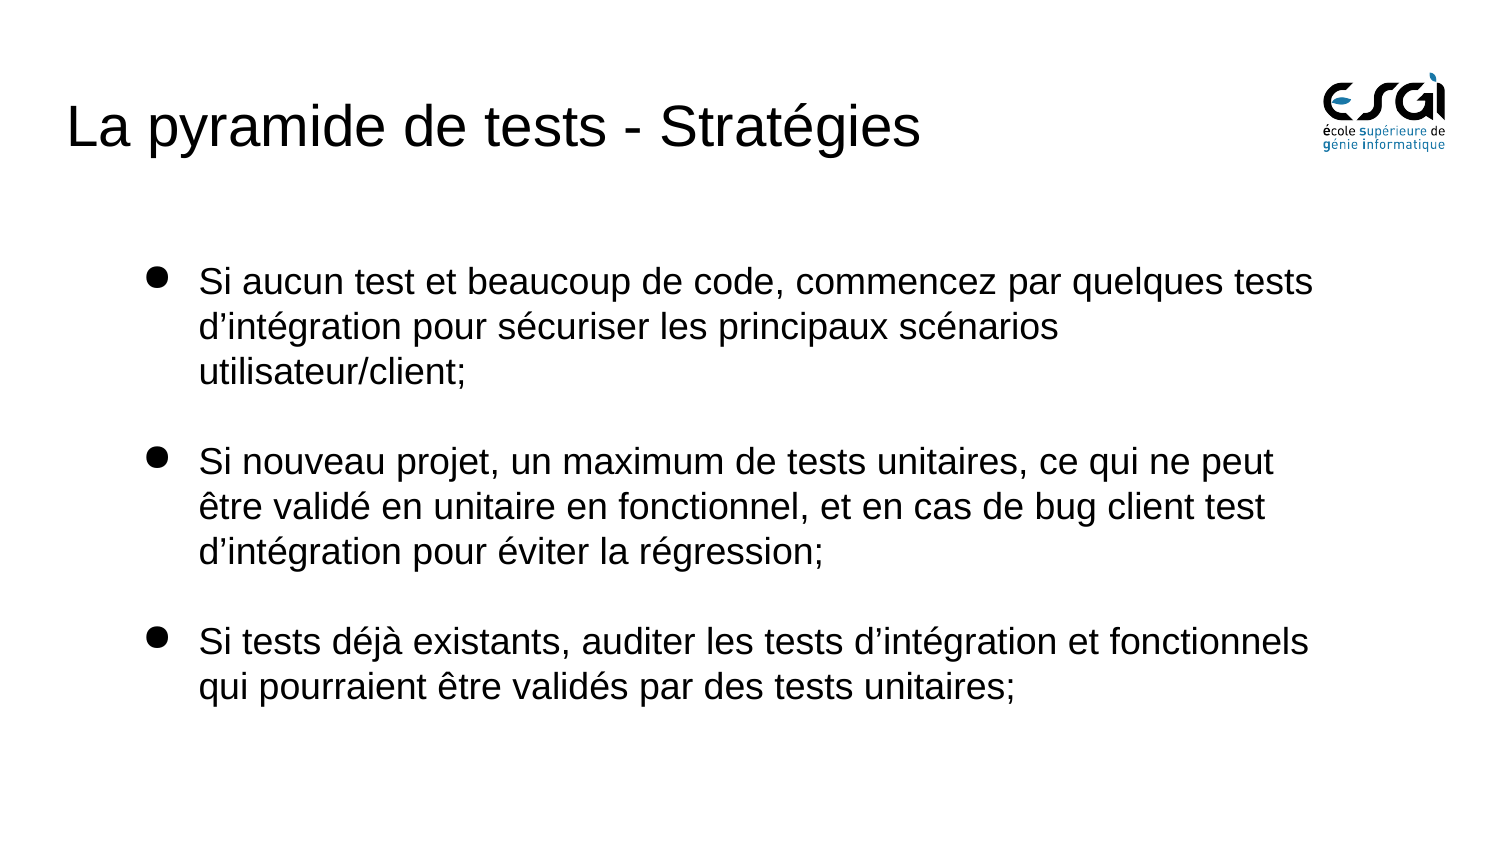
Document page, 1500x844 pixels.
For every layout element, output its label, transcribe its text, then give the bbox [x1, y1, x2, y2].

text_box Si aucun test et beaucoup de code, commencez par quelques tests d’intégration pour sécuriser les principaux scénarios utilisateur/client; Si nouveau projet, un maximum de tests unitaires, ce qui ne peut être validé en unitaire en fonctionnel, et en cas de bug client test d’intégration pour éviter la régression; Si tests déjà existants, auditer les tests d’intégration et fonctionnels qui pourraient être validés par des tests unitaires; [108, 241, 1331, 775]
picture [1319, 67, 1449, 157]
title La pyramide de tests - Stratégies [51, 72, 1449, 167]
